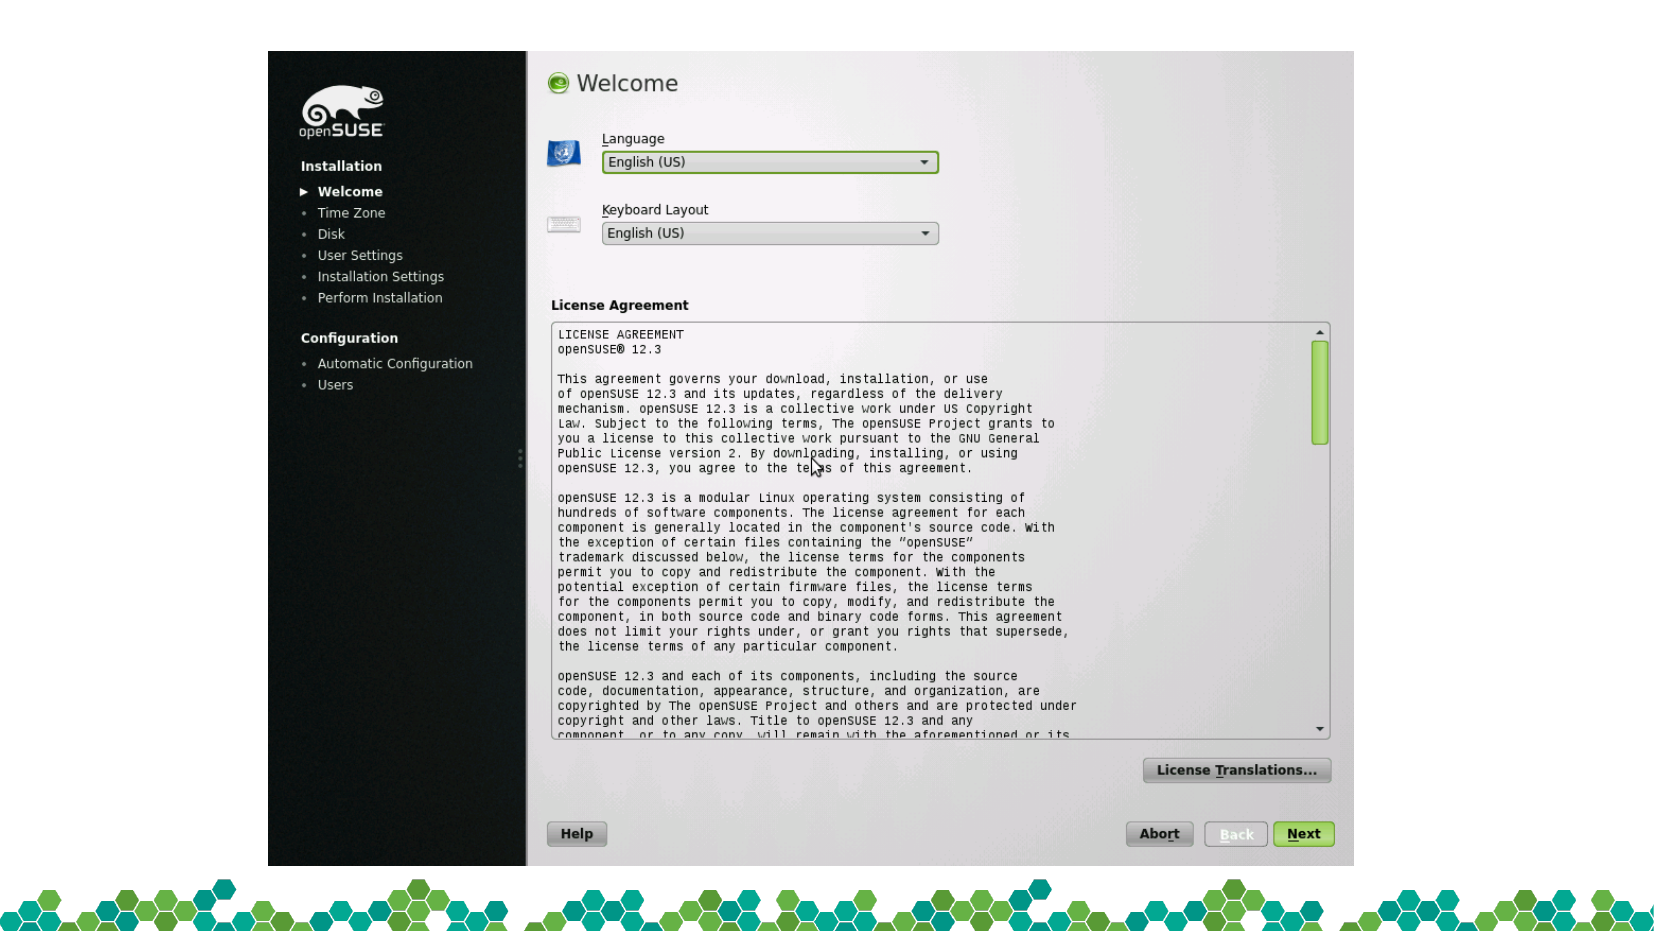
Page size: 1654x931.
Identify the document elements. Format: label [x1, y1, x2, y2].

picture [0, 871, 1654, 931]
picture [268, 51, 1354, 866]
